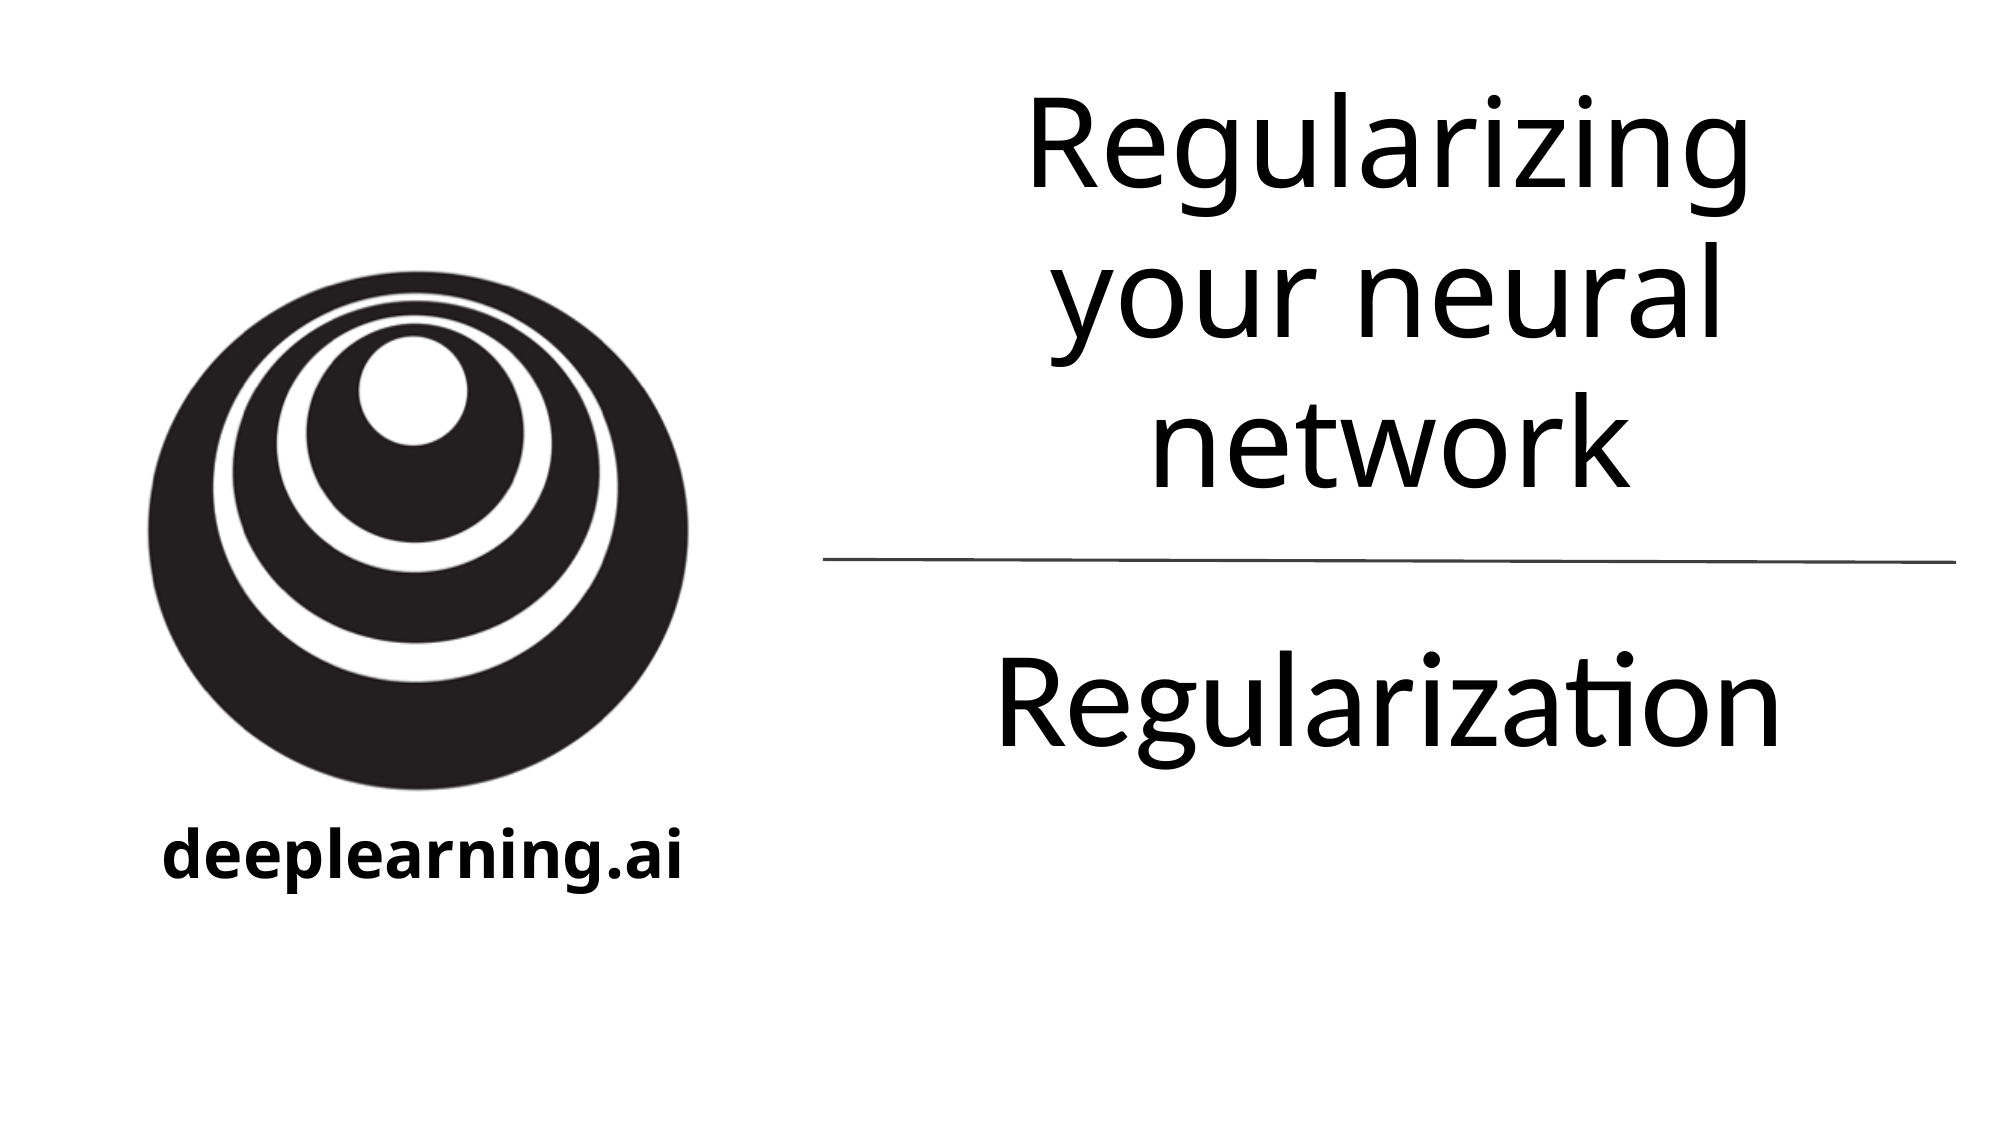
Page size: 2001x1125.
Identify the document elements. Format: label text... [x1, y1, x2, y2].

picture [108, 234, 739, 768]
text_box deeplearning.ai [56, 768, 790, 901]
title Regularizing your neural network [929, 203, 1850, 521]
text_box Regularization [822, 601, 1957, 782]
